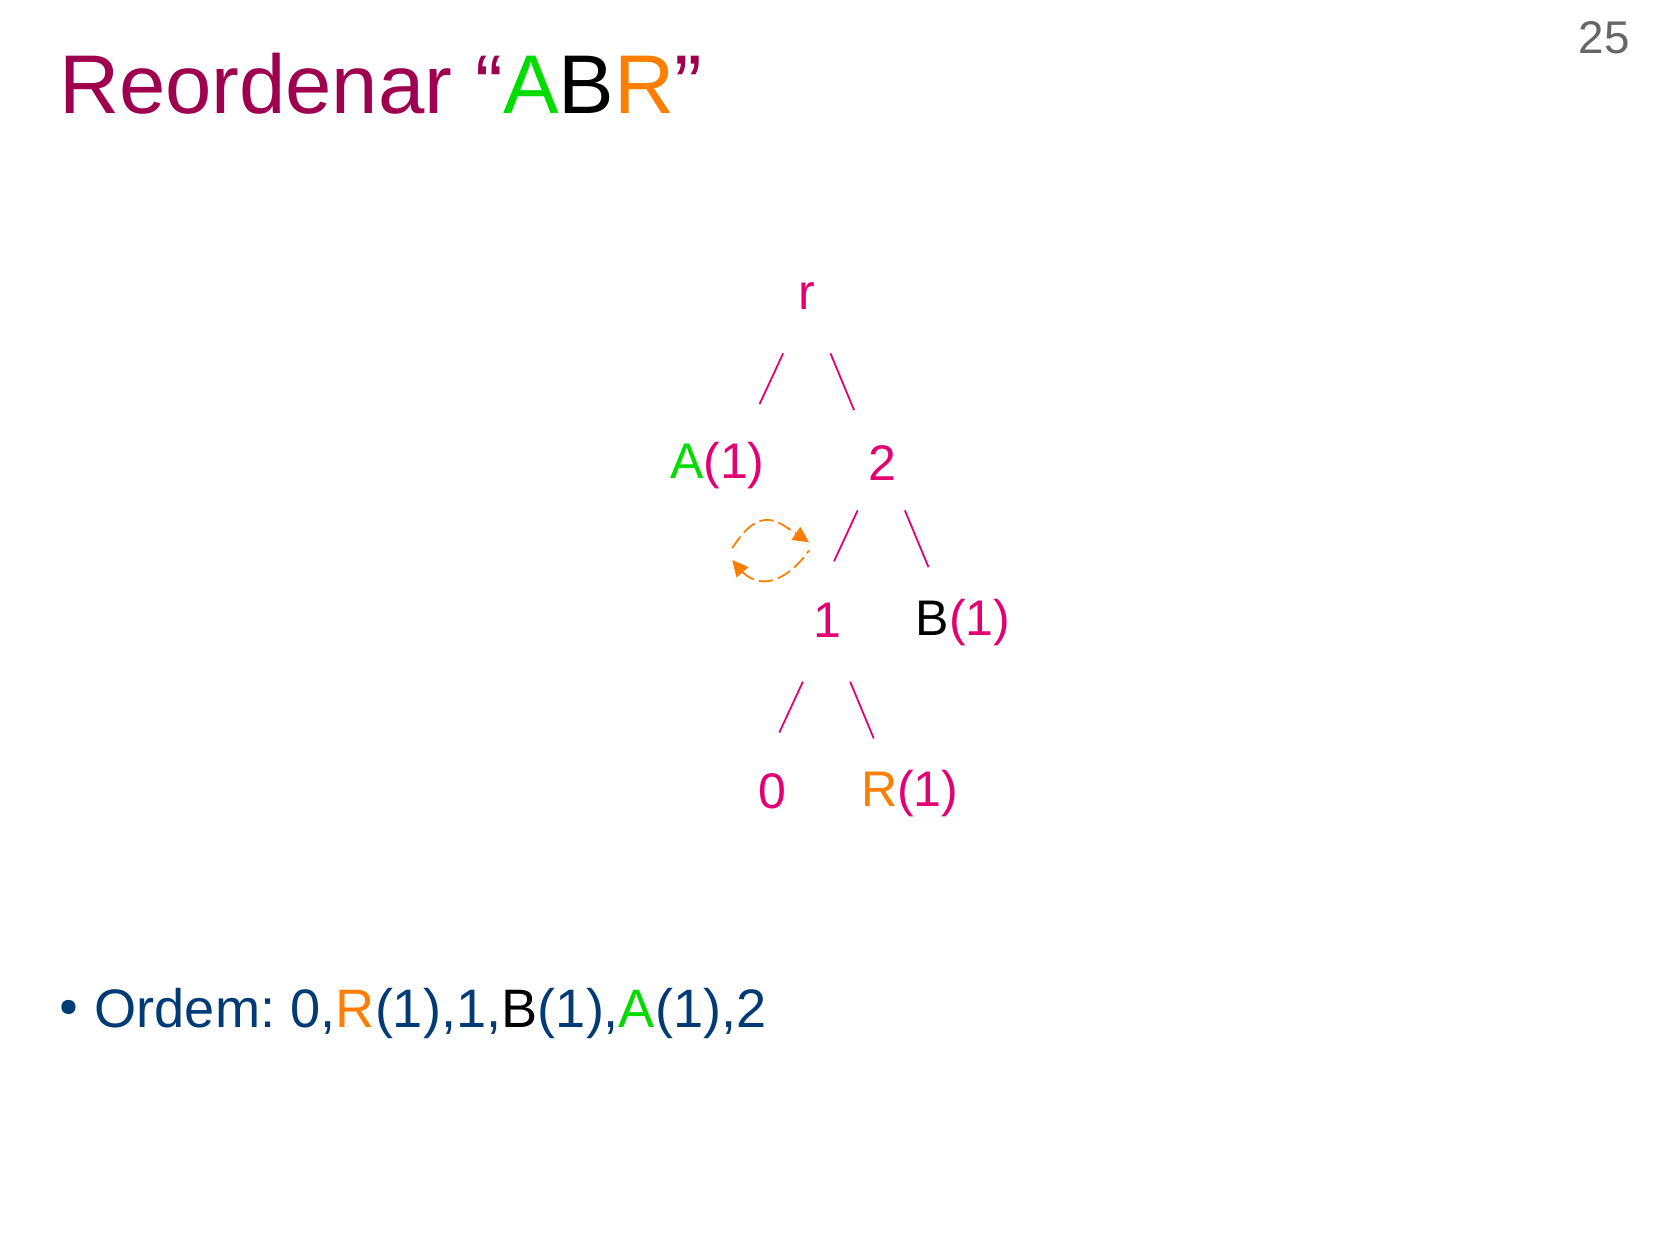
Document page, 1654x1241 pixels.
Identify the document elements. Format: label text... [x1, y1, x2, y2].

text_box 1 [798, 584, 852, 656]
text_box R(1) [846, 753, 1010, 839]
text_box r [784, 256, 831, 328]
text_box 0 [744, 756, 798, 827]
list Ordem: 0,R(1),1,B(1),A(1),2 [59, 236, 1595, 1211]
title Reordenar “ABR” [59, 29, 1595, 148]
text_box A(1) [655, 425, 816, 497]
text_box 2 [854, 427, 908, 499]
text_box B(1) [901, 582, 1052, 654]
